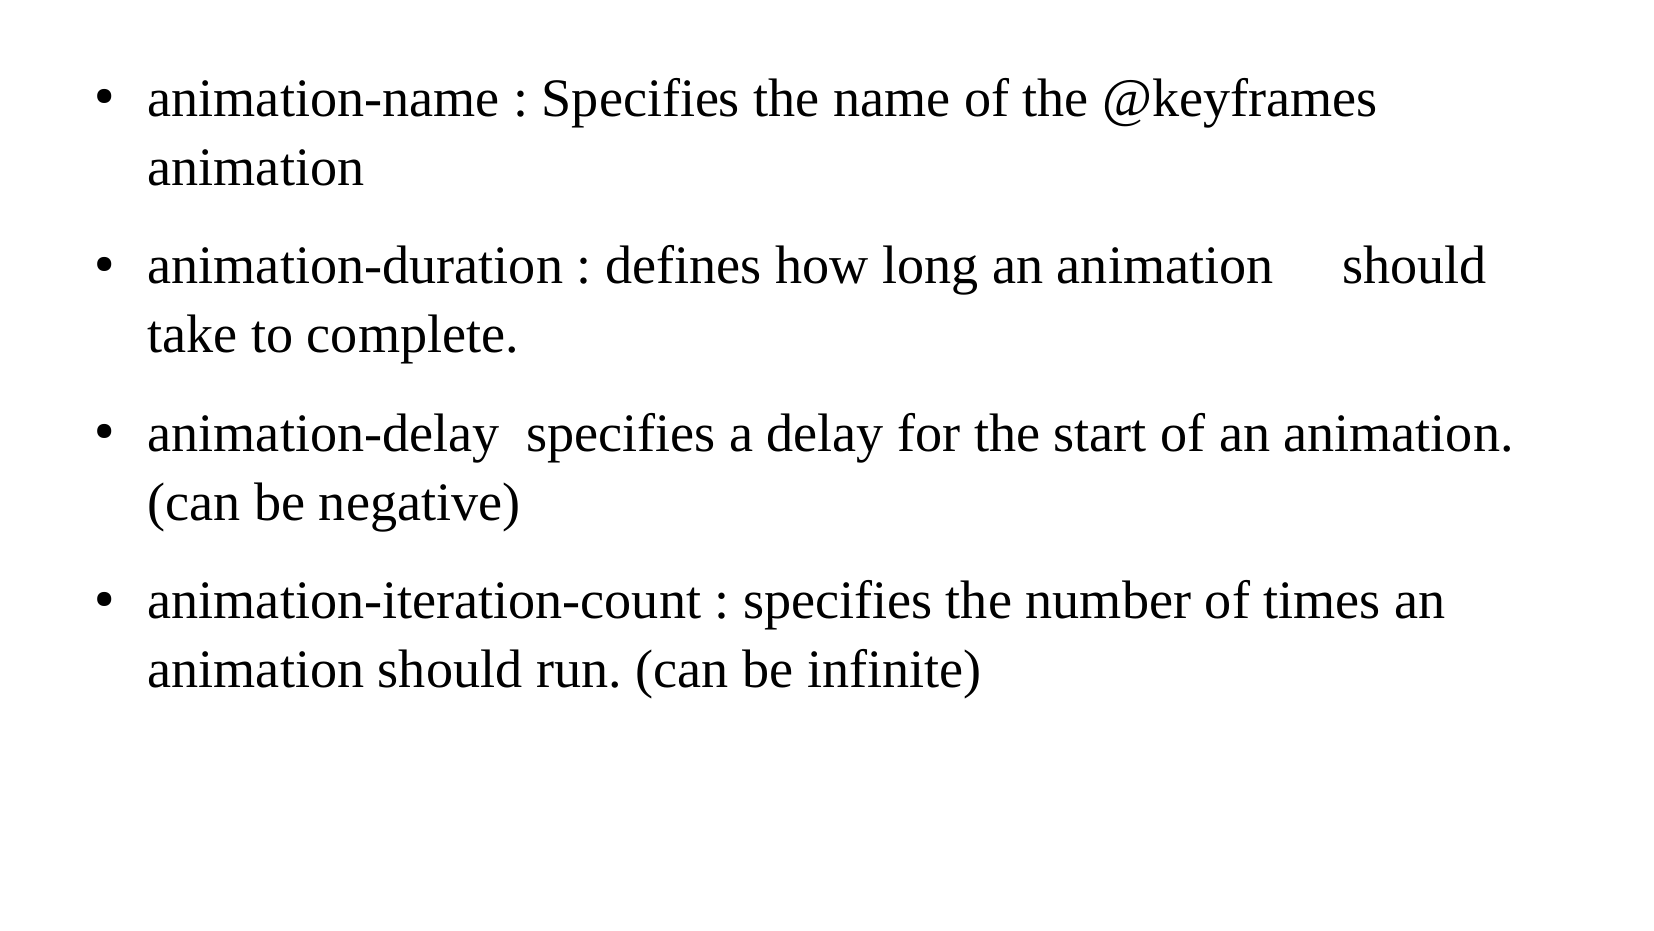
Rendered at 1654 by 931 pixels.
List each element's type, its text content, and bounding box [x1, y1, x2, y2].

list animation-name : Specifies the name of the @keyframes animation animation-duration : defines how long an animation should take to complete. animation-delay specifies a delay for the start of an animation.(can be negative) animation-iteration-count : specifies the number of times an animation should run. (can be infinite) [76, 59, 1565, 886]
